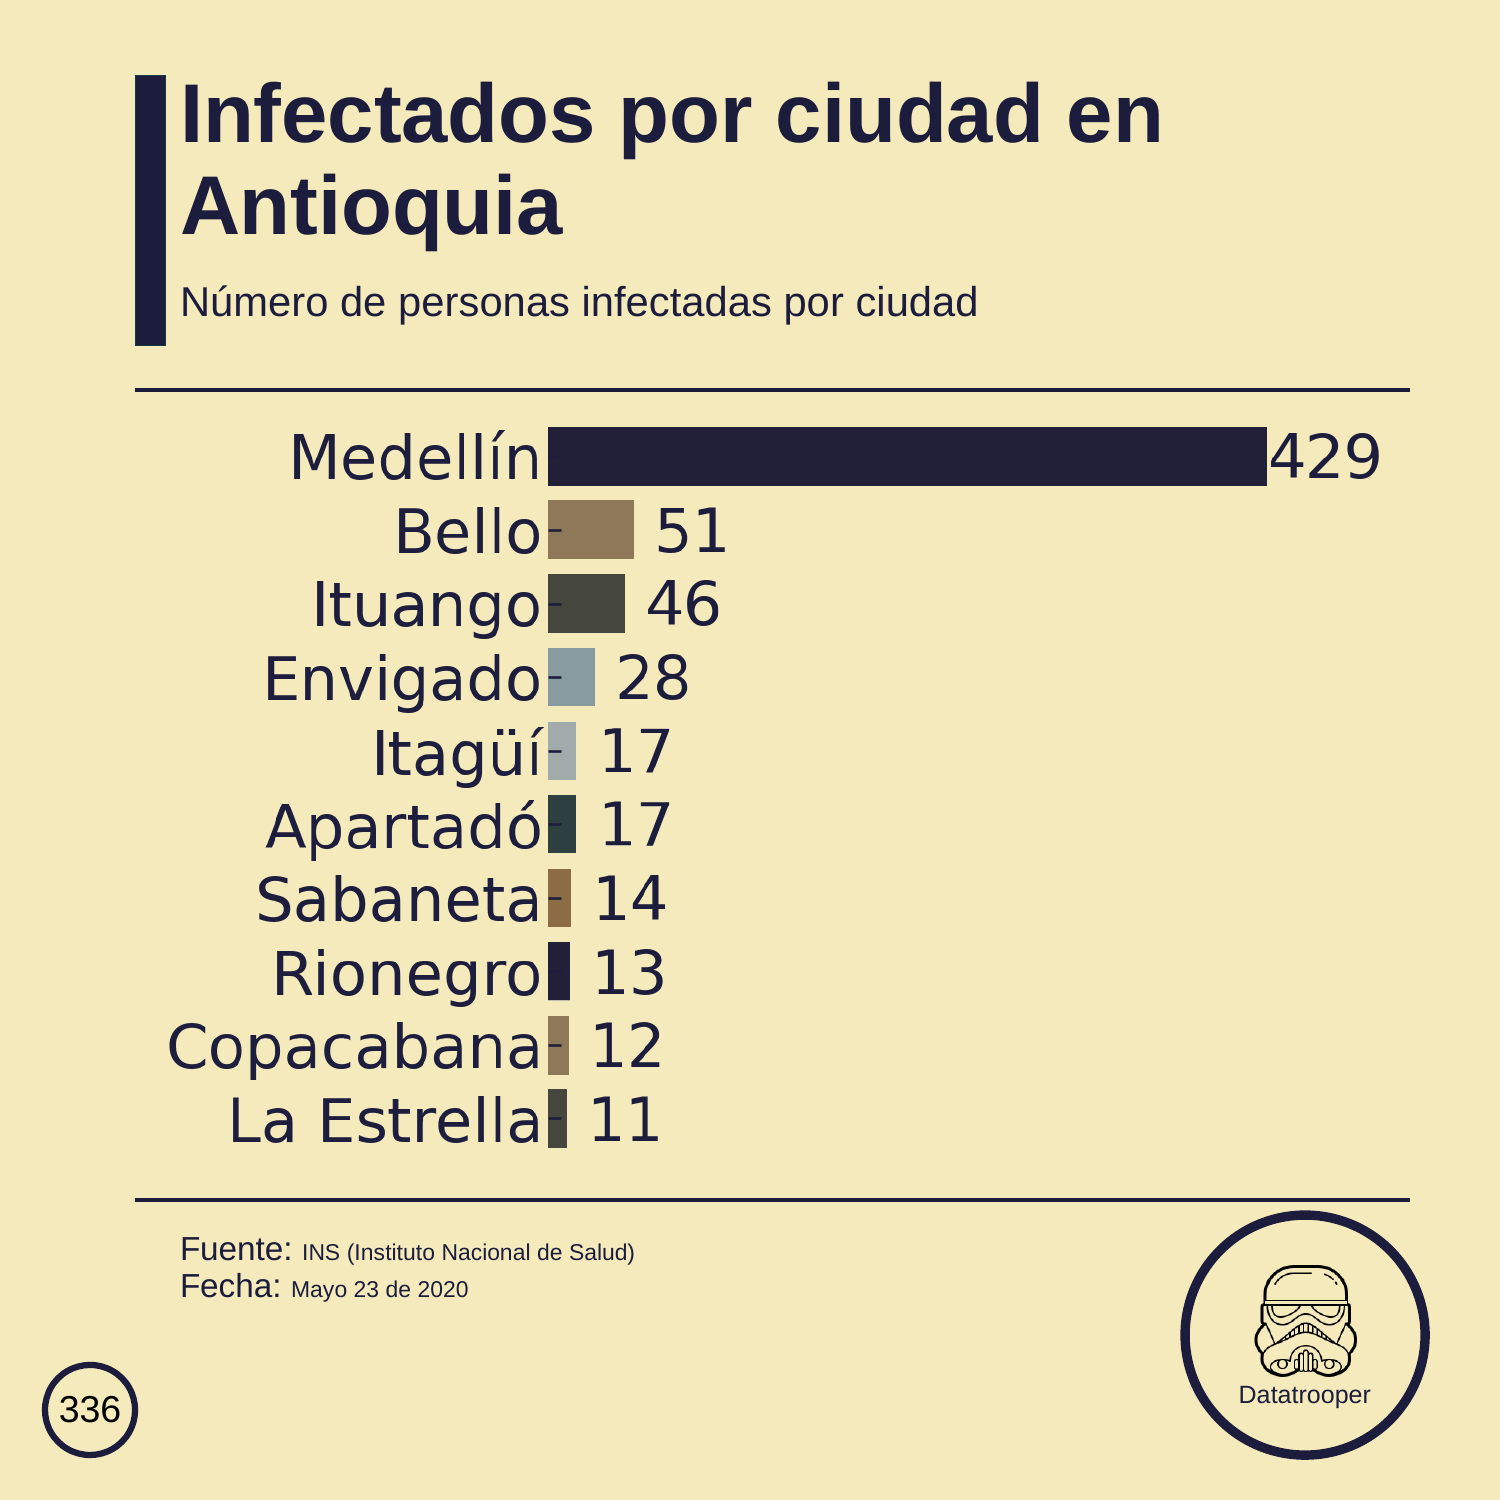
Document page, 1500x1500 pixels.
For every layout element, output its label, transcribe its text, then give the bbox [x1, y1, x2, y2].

title Número de personas infectadas por ciudad [180, 254, 1351, 350]
title Fuente: INS (Instituto Nacional de Salud) Fecha: Mayo 23 de 2020 [180, 1193, 1201, 1198]
picture [1230, 1245, 1381, 1379]
text_box 336 [45, 1364, 136, 1456]
text_box [135, 75, 166, 346]
text_box Datatrooper [1230, 1379, 1381, 1411]
title Fuente: INS (Instituto Nacional de Salud) Fecha: Mayo 23 de 2020 [180, 1202, 1201, 1342]
picture [165, 419, 1382, 1156]
text_box [1185, 1215, 1426, 1456]
title Infectados por ciudad en Antioquia [180, 64, 1351, 254]
